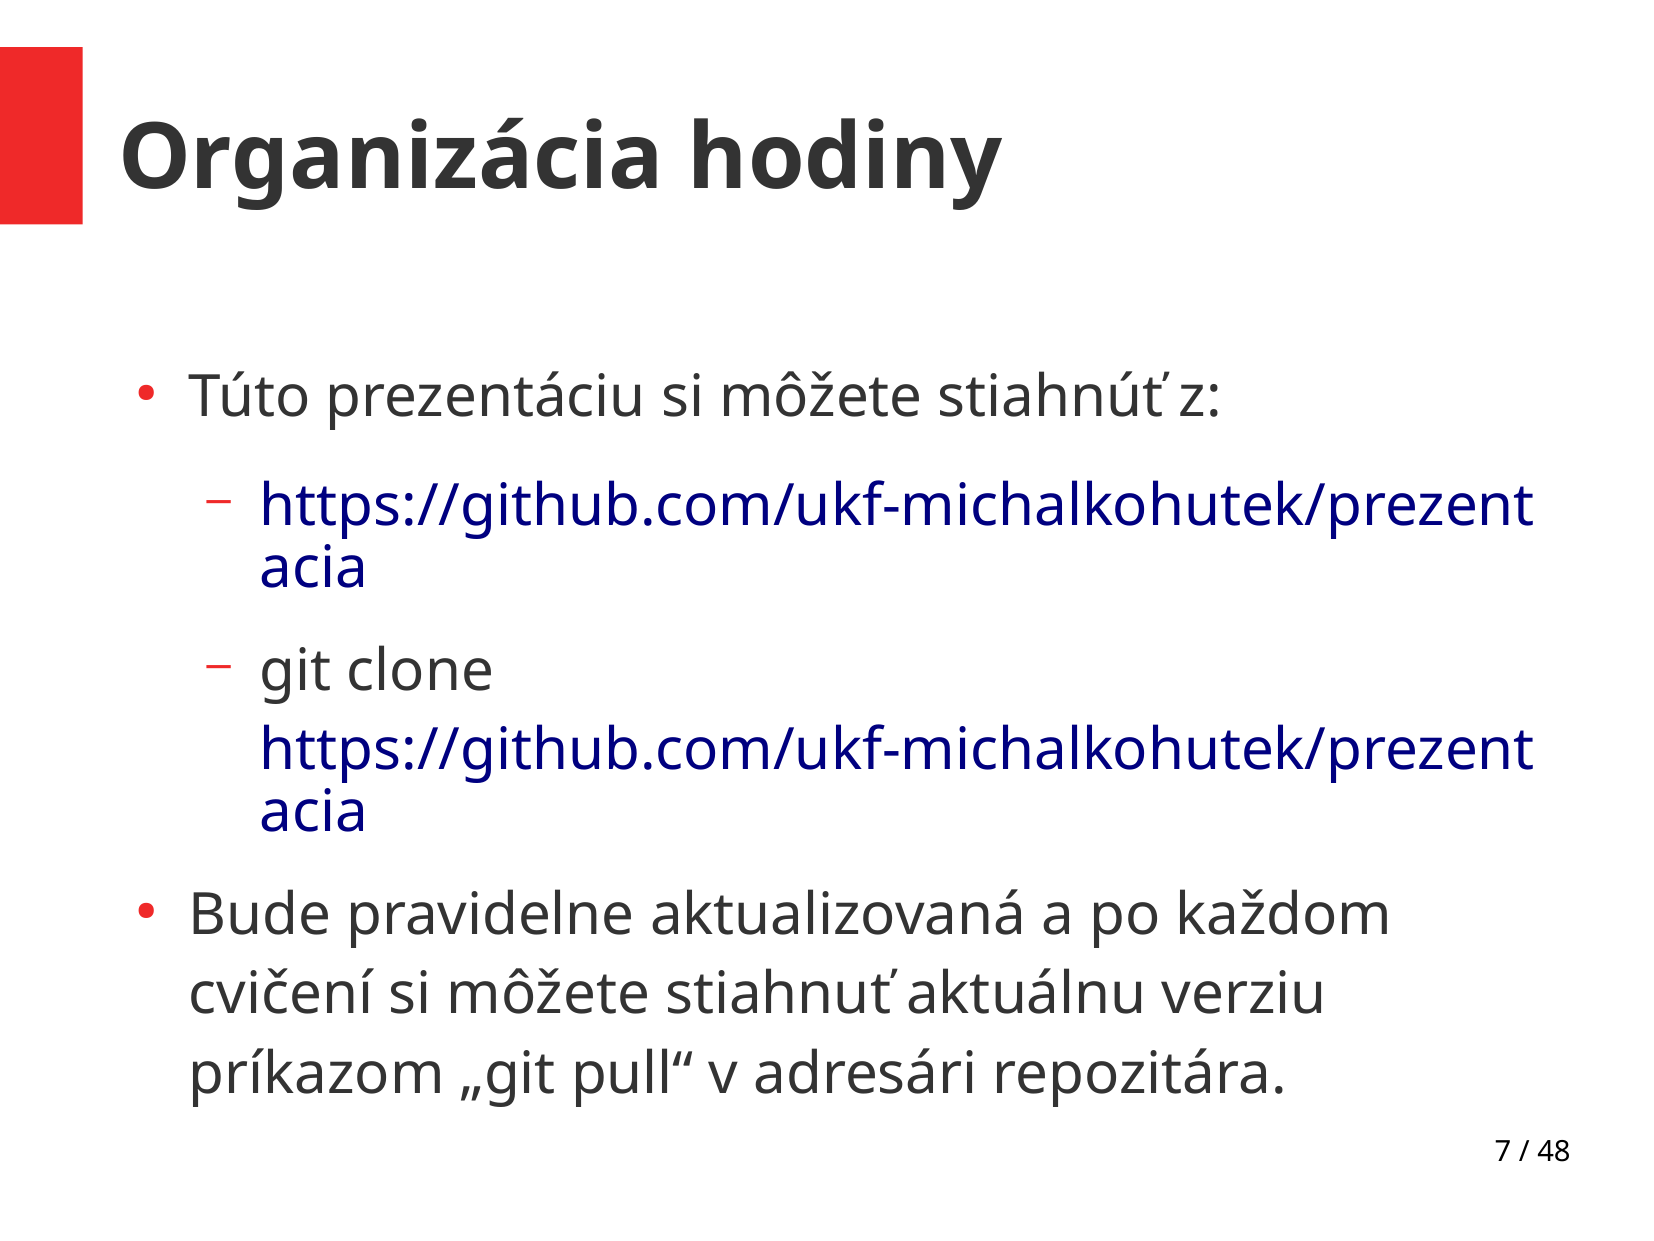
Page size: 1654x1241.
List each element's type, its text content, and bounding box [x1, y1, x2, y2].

list Túto prezentáciu si môžete stiahnúť z: https://github.com/ukf-michalkohutek/prezentacia git clone https://github.com/ukf-michalkohutek/prezentacia Bude pravidelne aktualizovaná a po každom cvičení si môžete stiahnuť aktuálnu verziu príkazom „git pull“ v adresári repozitára. [118, 354, 1536, 1074]
title Organizácia hodiny [118, 49, 1571, 257]
